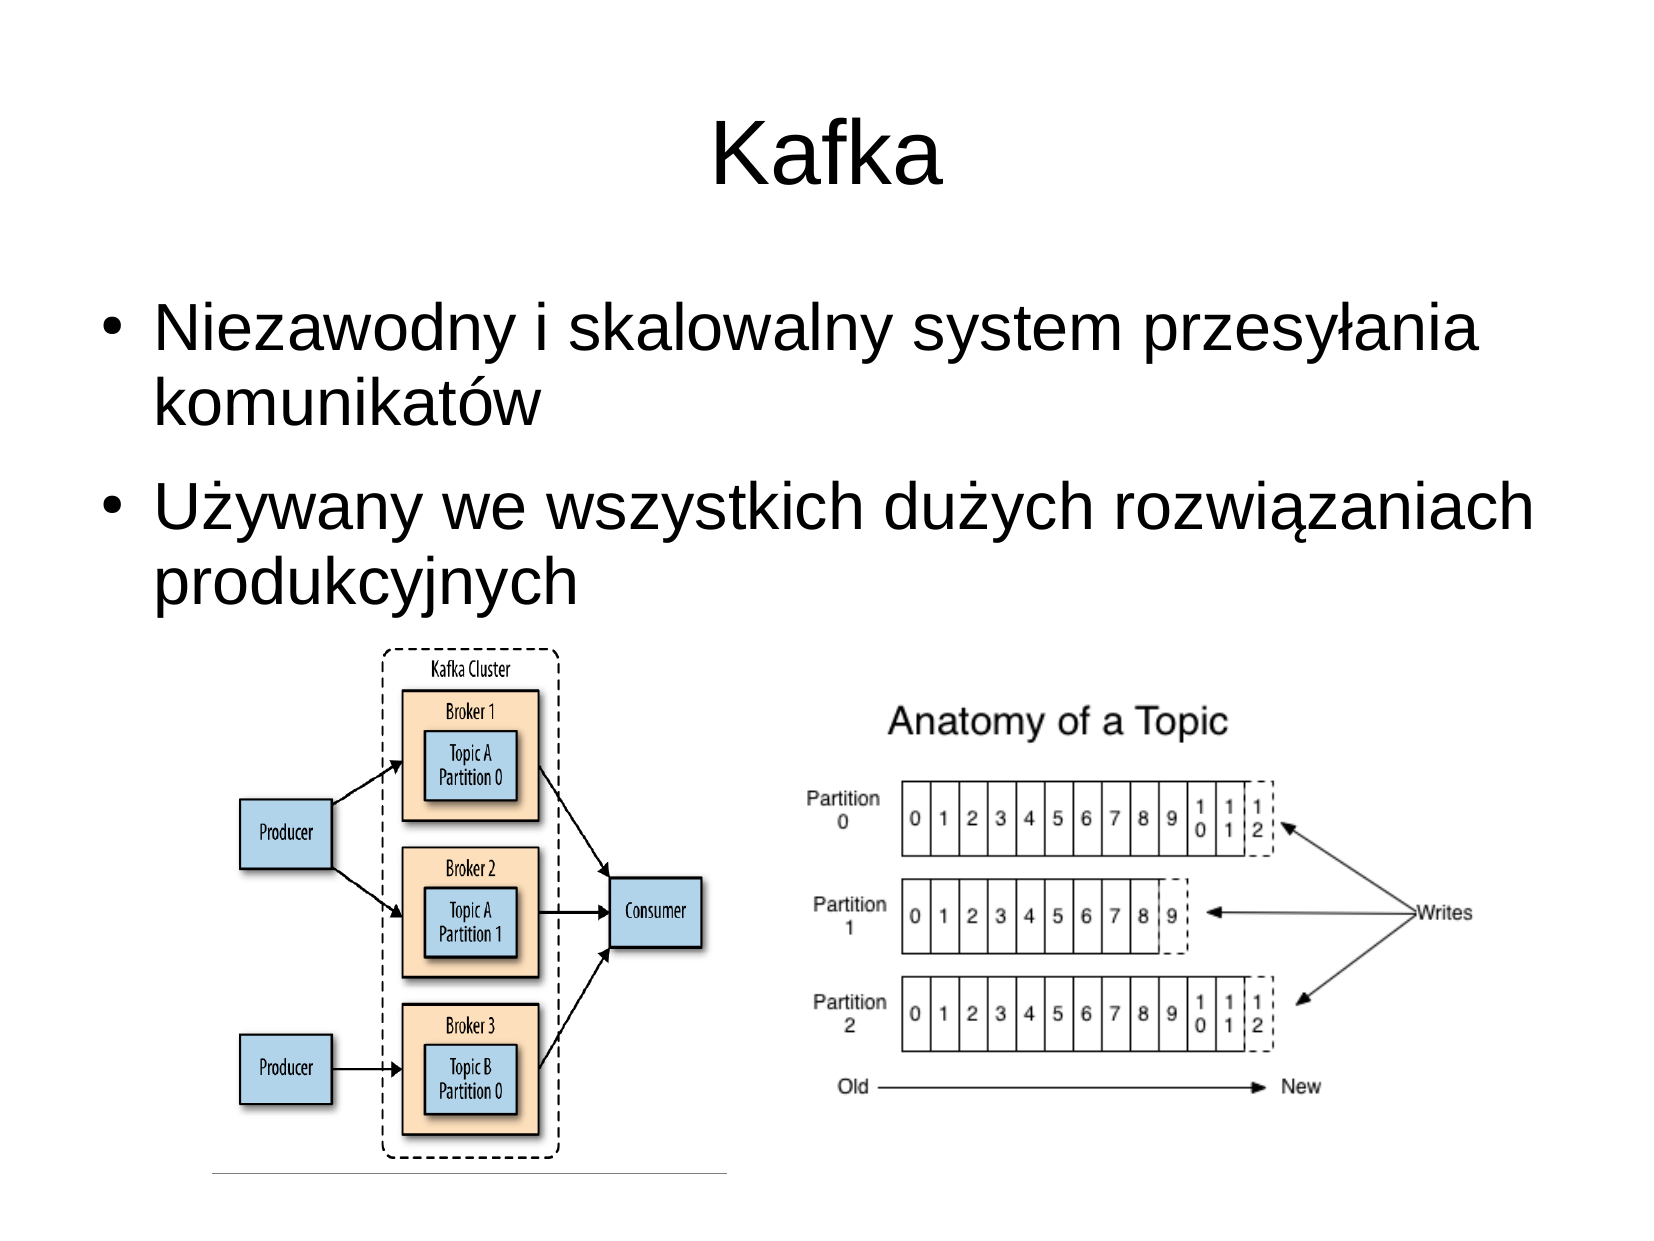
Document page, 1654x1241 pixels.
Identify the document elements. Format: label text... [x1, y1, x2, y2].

picture [791, 680, 1489, 1123]
title Kafka [82, 49, 1571, 257]
list Niezawodny i skalowalny system przesyłania komunikatów Używany we wszystkich dużych rozwiązaniach produkcyjnych [82, 290, 1571, 681]
picture [212, 637, 727, 1174]
